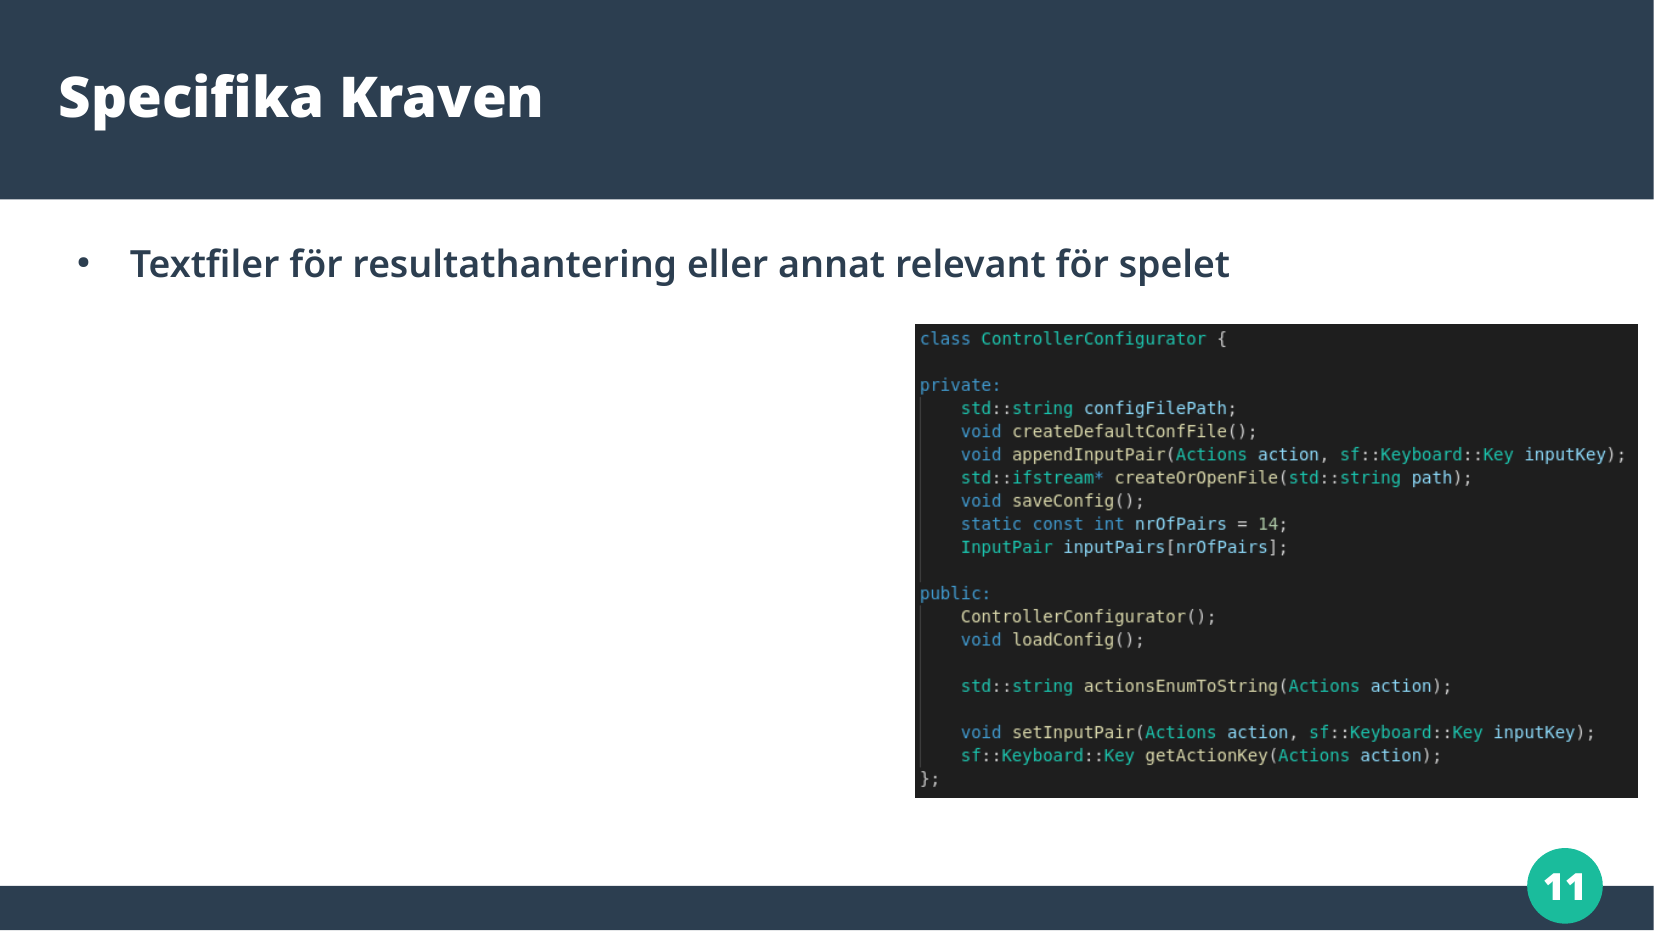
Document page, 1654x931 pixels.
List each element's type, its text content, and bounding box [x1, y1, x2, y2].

title Specifika Kraven [59, 37, 1595, 155]
picture [915, 324, 1638, 798]
list Textfiler för resultathantering eller annat relevant för spelet [59, 237, 1595, 858]
